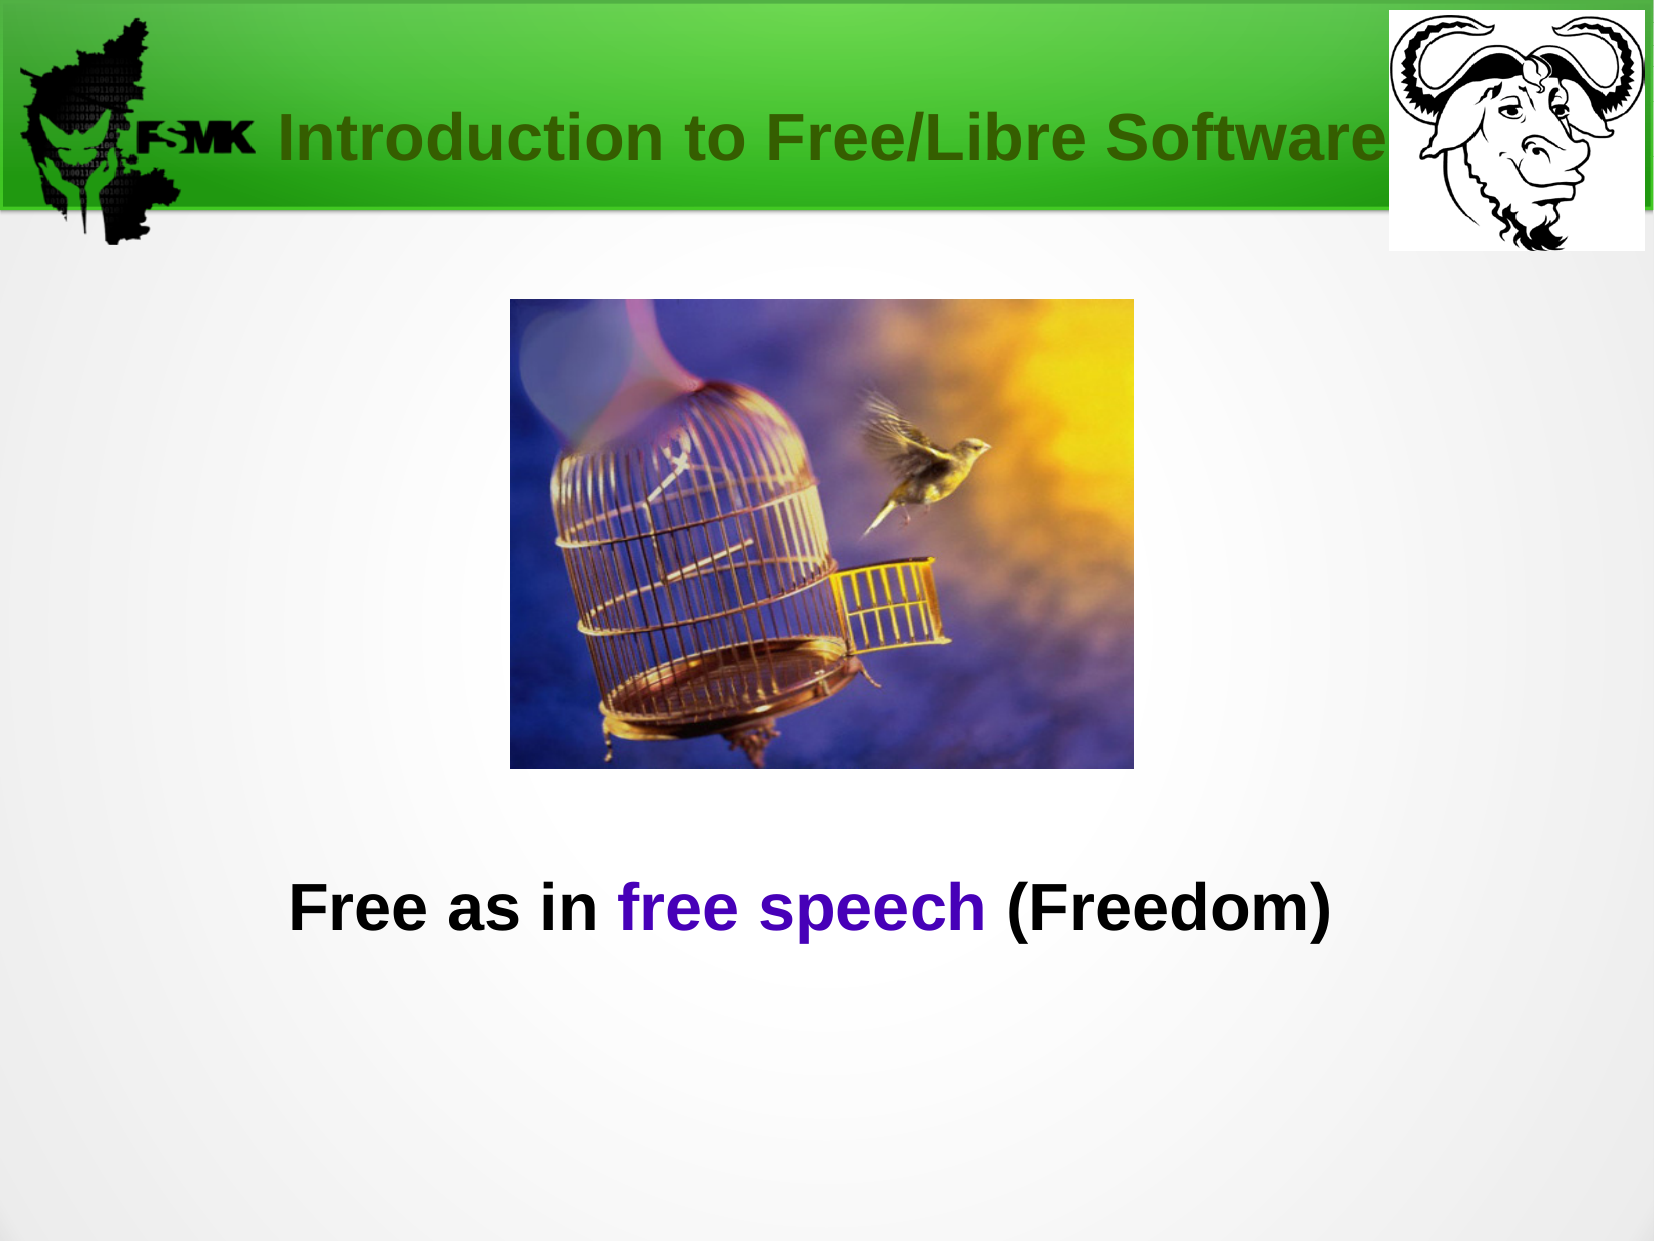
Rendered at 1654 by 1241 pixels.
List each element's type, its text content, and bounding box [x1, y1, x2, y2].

text_box Free as in free speech (Freedom) [82, 585, 1538, 1241]
picture [1389, 10, 1645, 251]
title Introduction to Free/Libre Software [274, 42, 1389, 233]
picture [3, 2, 274, 259]
picture [510, 299, 1134, 769]
